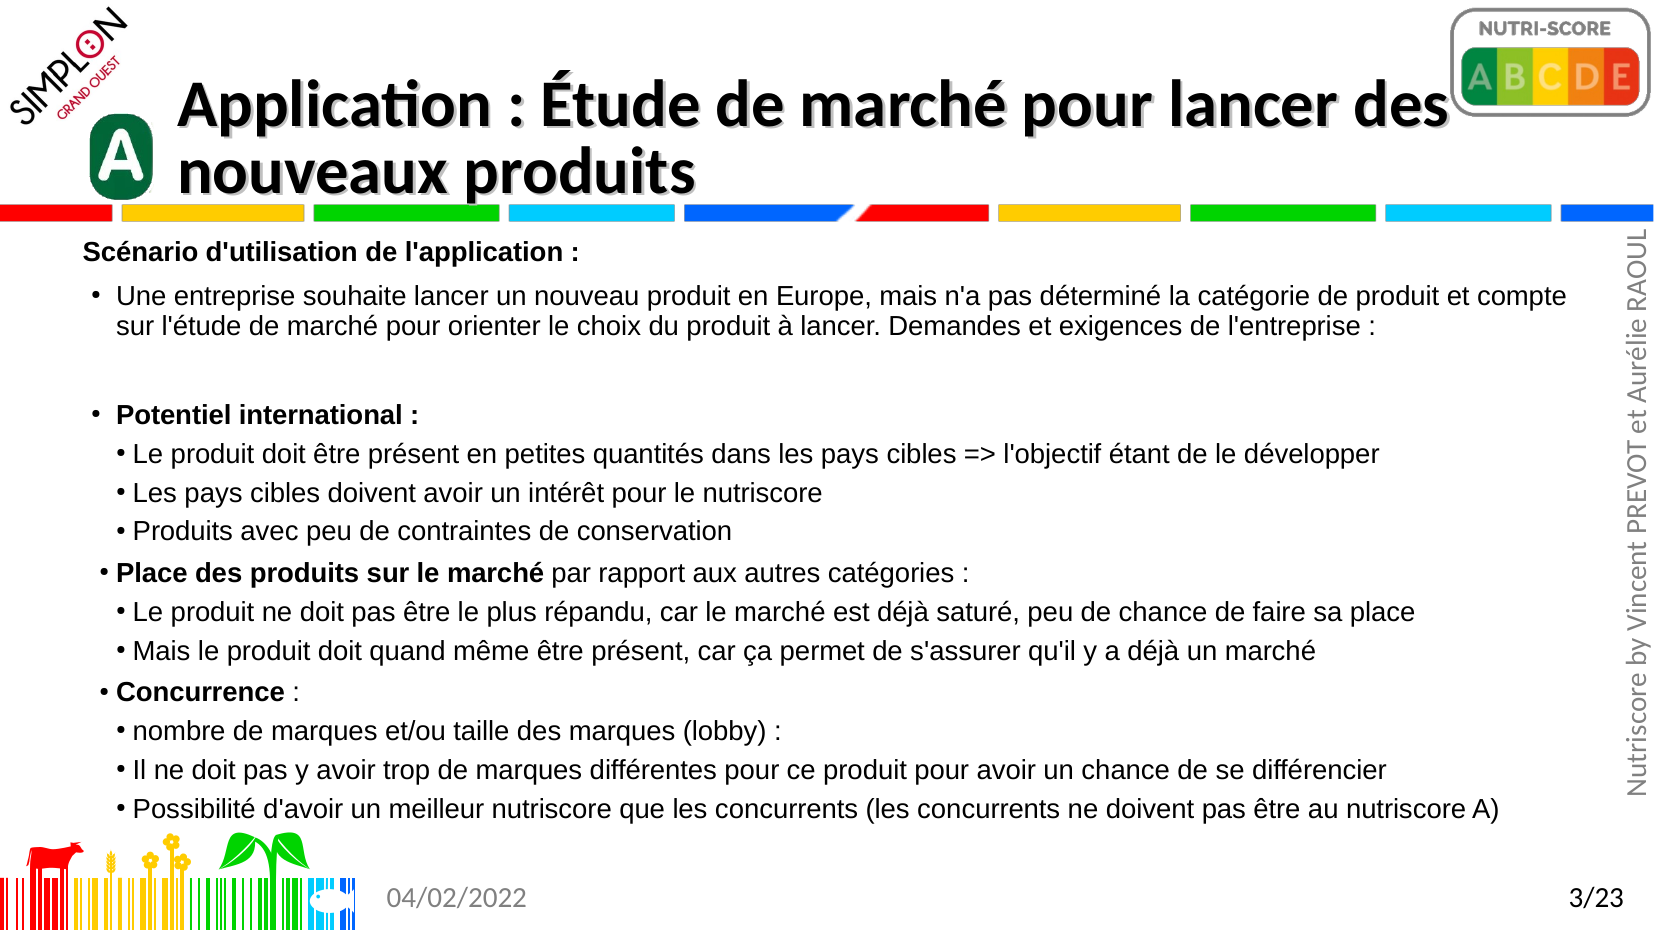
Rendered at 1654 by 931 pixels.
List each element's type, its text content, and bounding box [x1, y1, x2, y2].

picture [0, 112, 1654, 225]
title Application : Étude de marché pour lancer des nouveaux produits [177, 76, 1571, 210]
picture [1448, 4, 1654, 119]
picture [0, 826, 355, 930]
list Scénario d'utilisation de l'application : Une entreprise souhaite lancer un nouveau produit en Europe, mais n'a pas déterminé la catégorie de produit et compte sur l'étude de marché pour orienter le choix du produit à lancer. Demandes et exigences de l'entreprise : Potentiel international : Le produit doit être présent en petites quantités dans les pays cibles => l'objectif étant de le développer Les pays cibles doivent avoir un intérêt pour le nutriscore Produits avec peu de contraintes de conservation Place des produits sur le marché par rapport aux autres catégories : Le produit ne doit pas être le plus répandu, car le marché est déjà saturé, peu de chance de faire sa place Mais le produit doit quand même être présent, car ça permet de s'assurer qu'il y a déjà un marché Concurrence : nombre de marques et/ou taille des marques (lobby) : Il ne doit pas y avoir trop de marques différentes pour ce produit pour avoir un chance de se différencier Possibilité d'avoir un meilleur nutriscore que les concurrents (les concurrents ne doivent pas être au nutriscore A) [82, 236, 1571, 827]
picture [2, 2, 147, 147]
